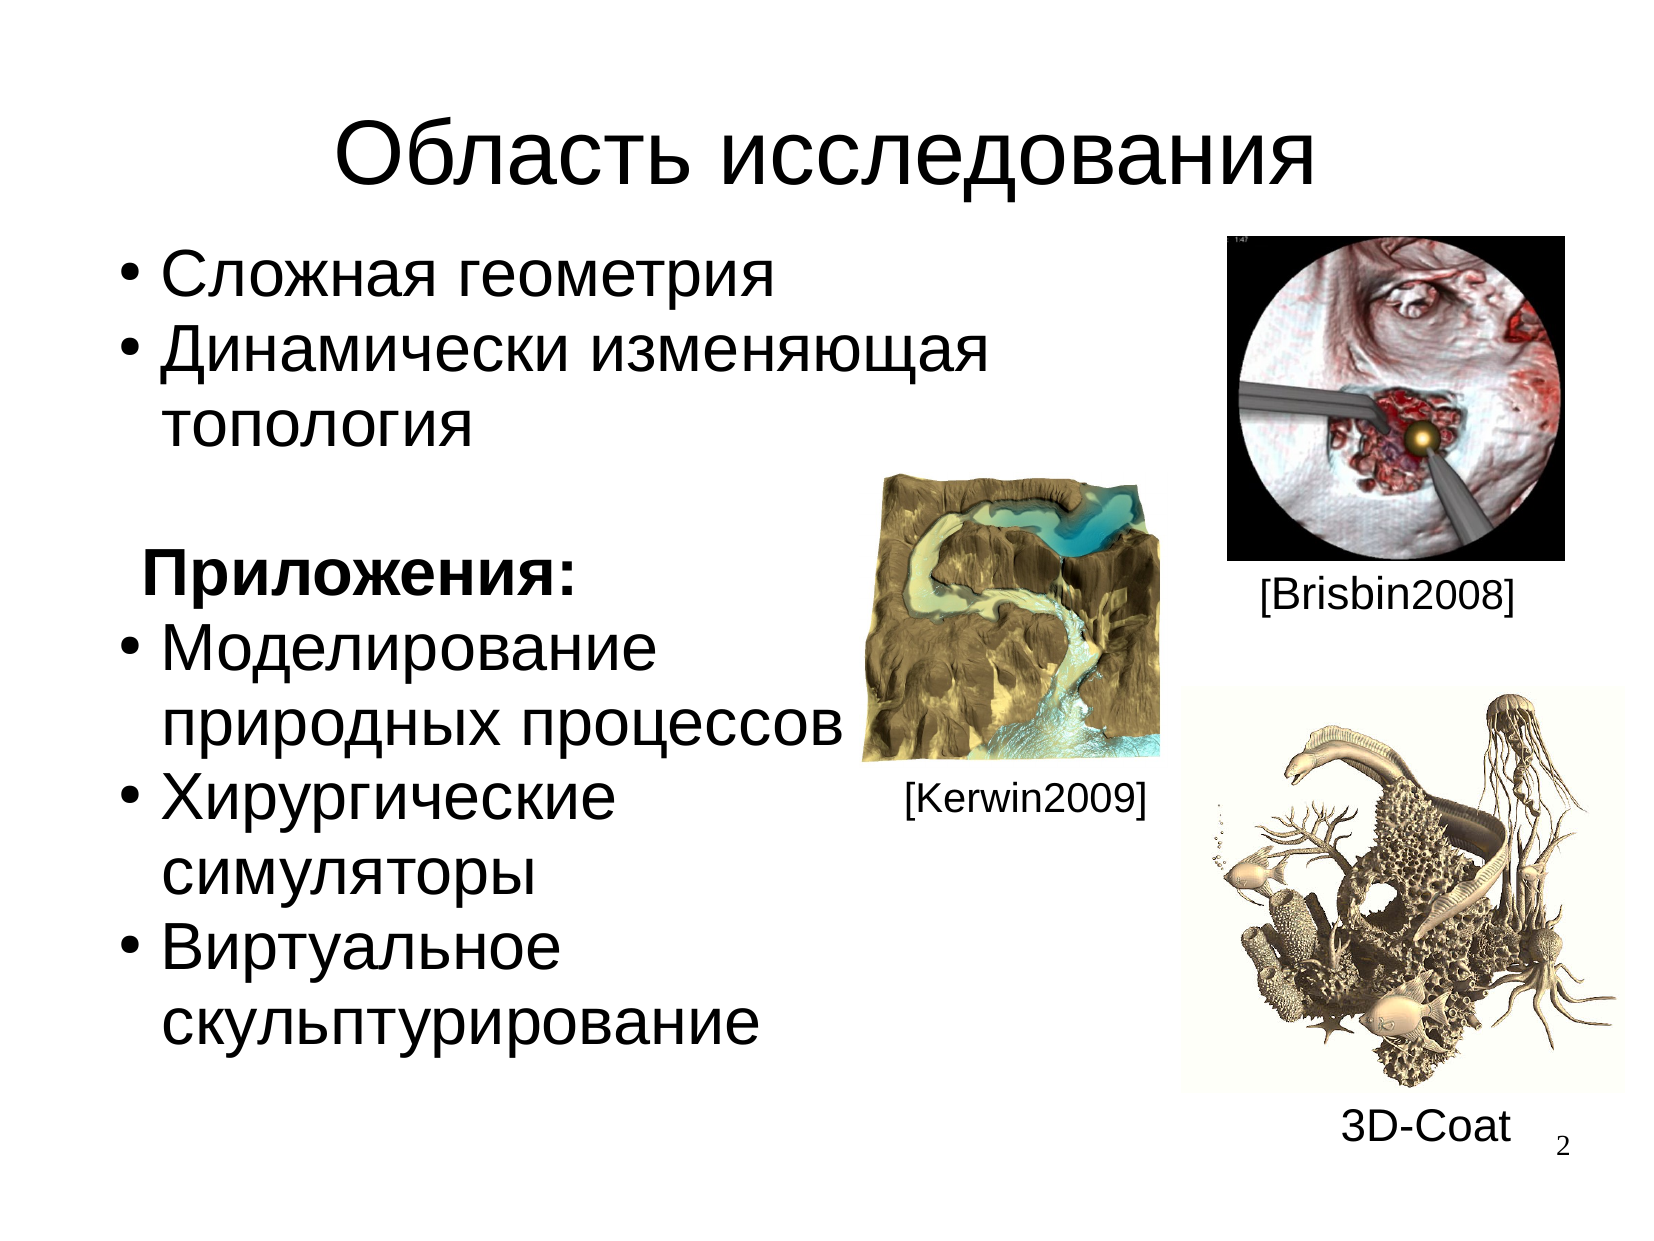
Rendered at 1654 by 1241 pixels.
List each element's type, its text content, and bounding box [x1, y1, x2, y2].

picture [1004, 472, 1168, 767]
picture [1227, 236, 1565, 562]
subtitle Сложная геометрия Динамически изменяющая топология Приложения: Моделирование природных процессов Хирургические симуляторы Виртуальное скульптурирование [118, 236, 1004, 1093]
text_box 3D-Coat [1269, 1100, 1536, 1152]
title Область исследования [82, 49, 1571, 257]
picture [1181, 686, 1625, 1093]
text_box [Brisbin2008] [1244, 561, 1565, 627]
text_box [Kerwin2009] [889, 767, 1210, 830]
